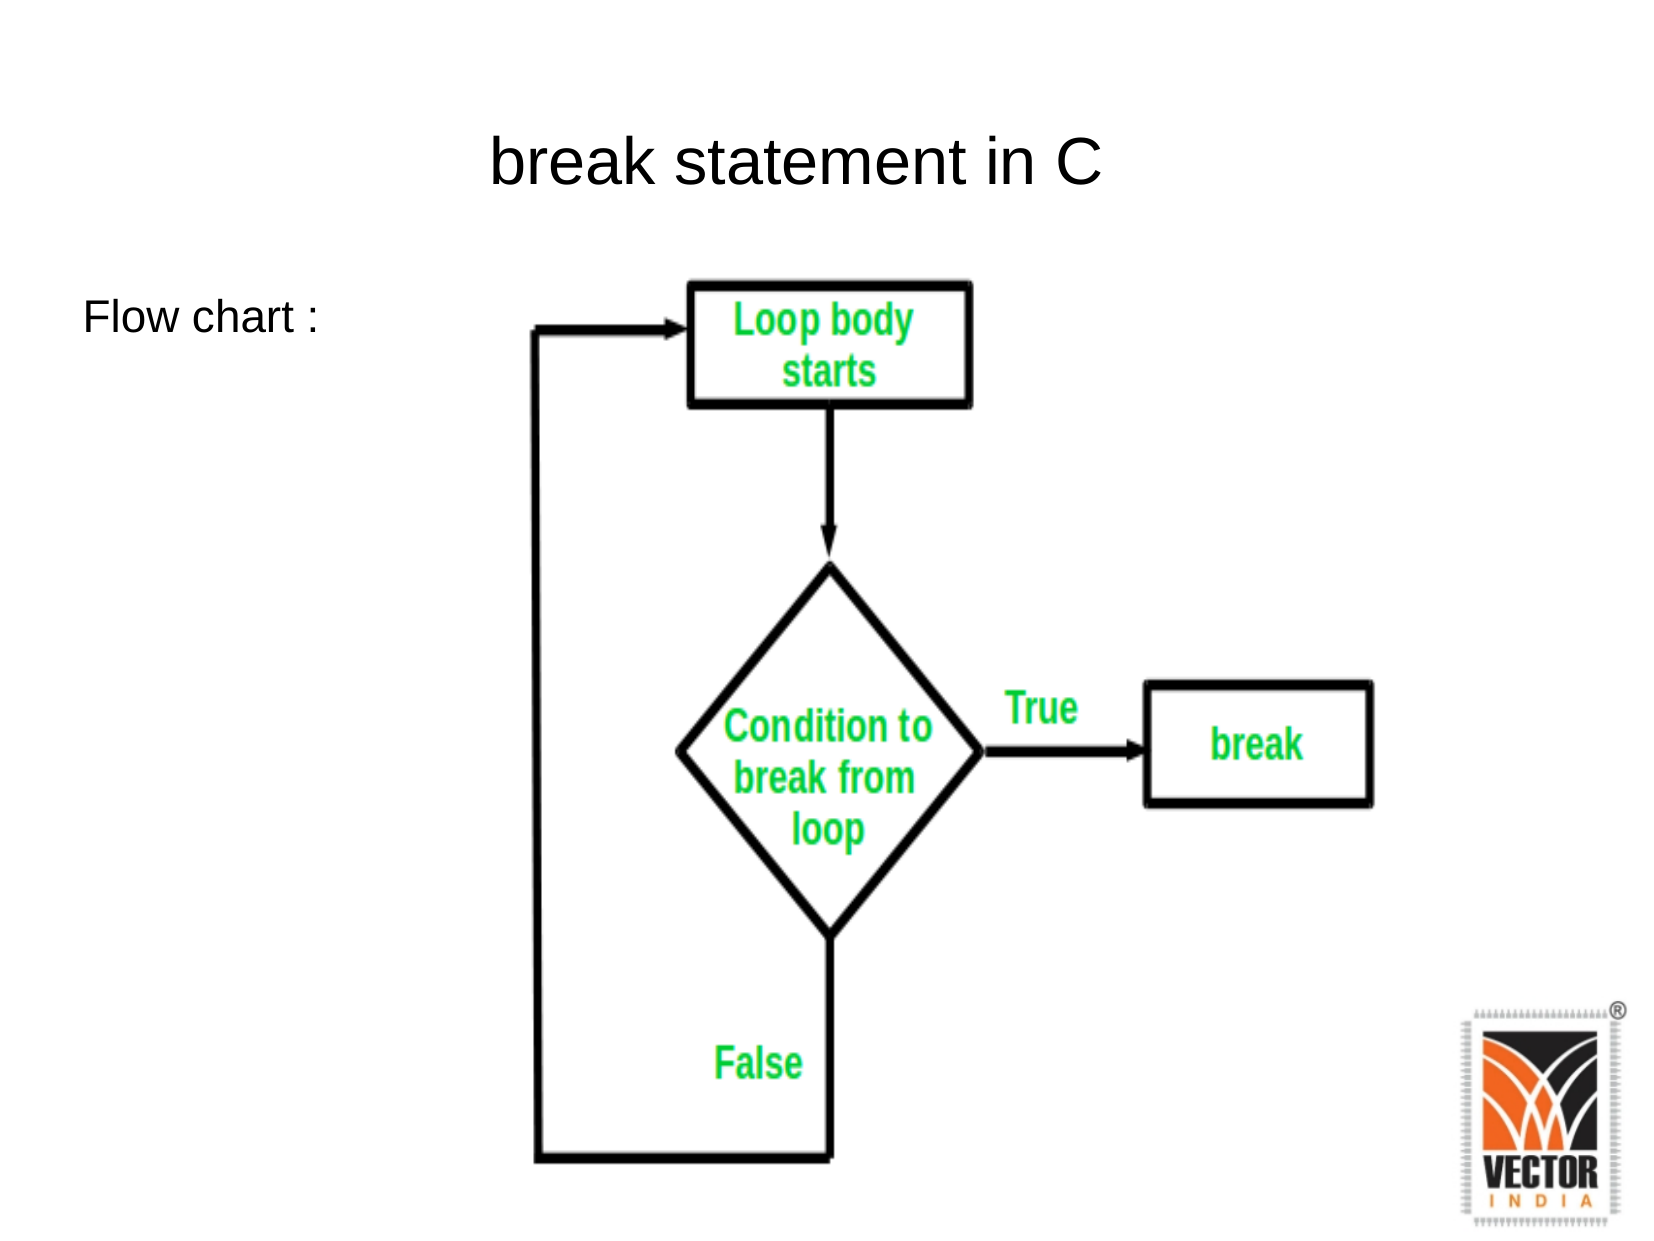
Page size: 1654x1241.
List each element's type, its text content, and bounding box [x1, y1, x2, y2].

picture [1432, 996, 1654, 1237]
picture [507, 256, 1381, 1186]
subtitle Flow chart : [82, 45, 1571, 1241]
